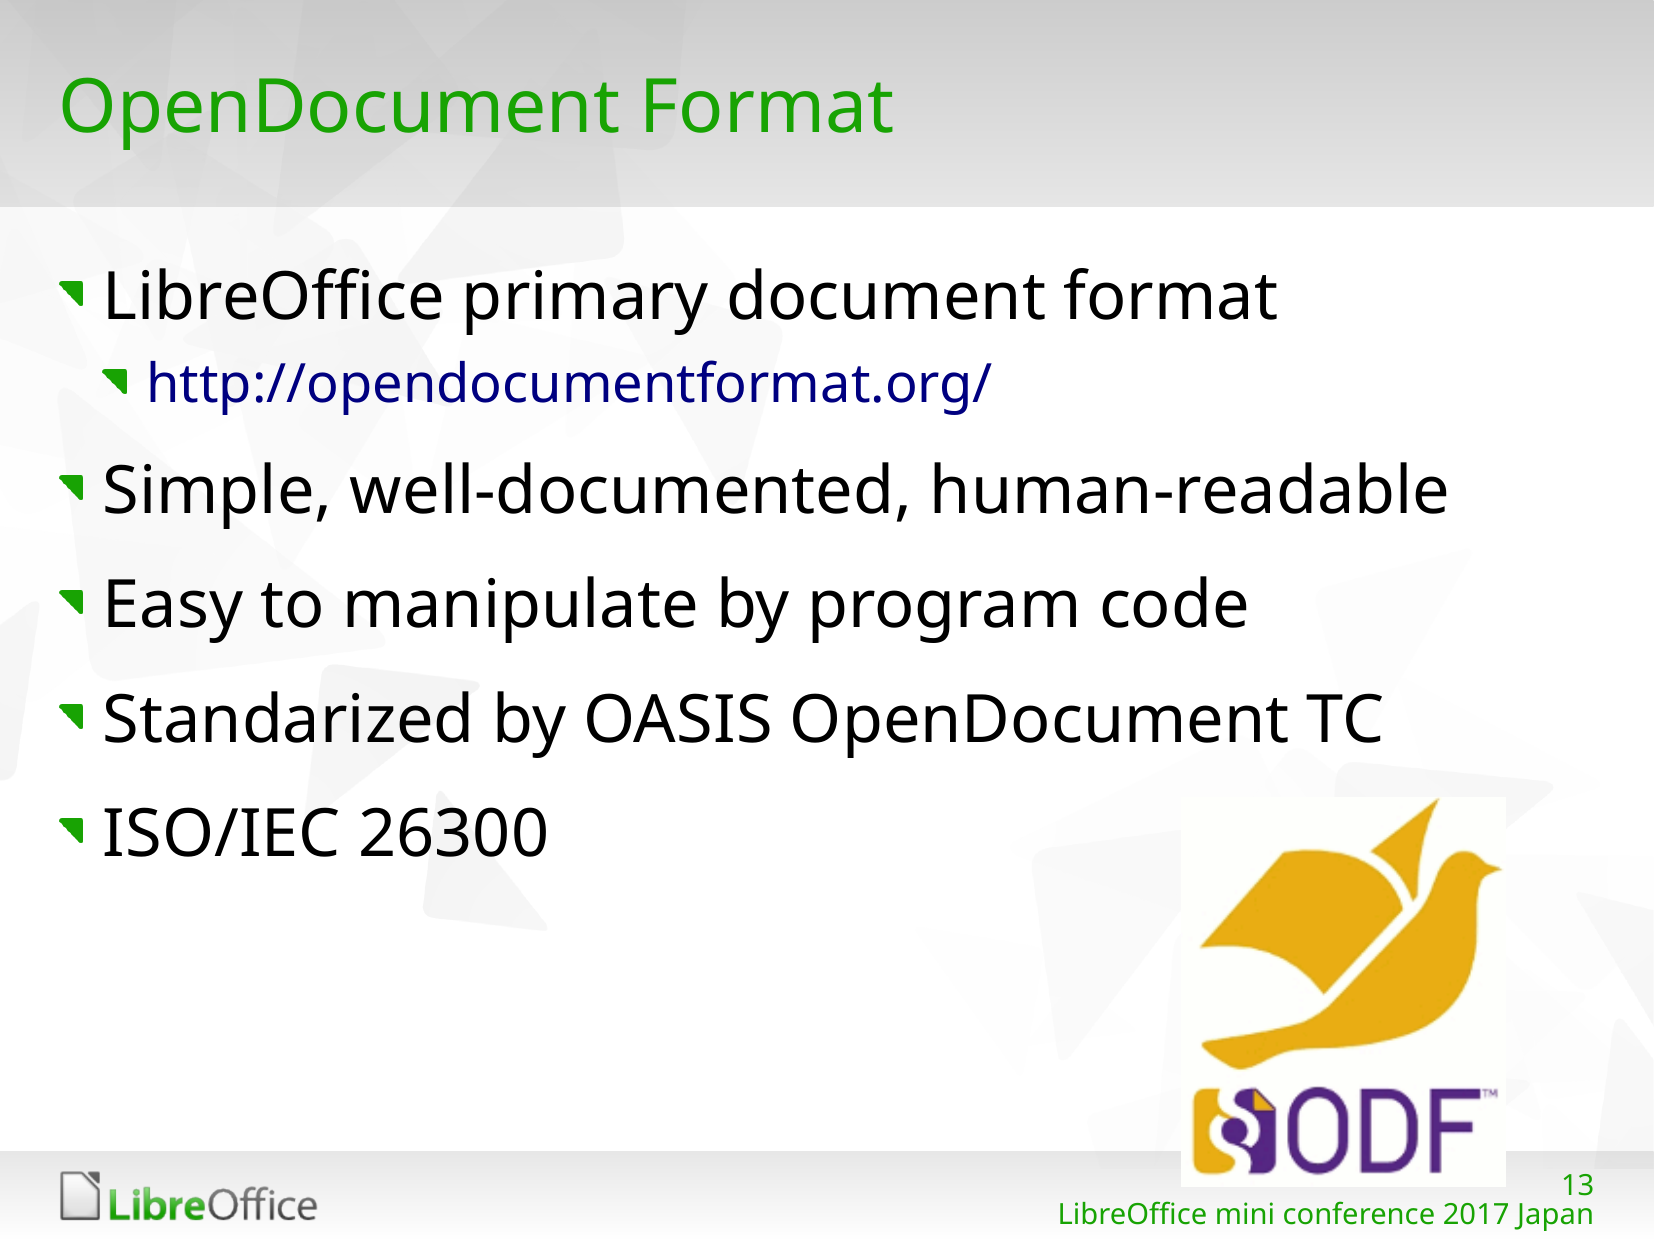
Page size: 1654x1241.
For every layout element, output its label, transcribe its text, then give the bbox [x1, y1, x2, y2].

picture [915, 548, 1654, 1187]
title OpenDocument Format [59, 29, 1595, 178]
picture [41, 1152, 337, 1240]
picture [0, 0, 783, 931]
list LibreOffice primary document format http://opendocumentformat.org/ Simple, well-documented, human-readable Easy to manipulate by program code Standarized by OASIS OpenDocument TC ISO/IEC 26300 [59, 248, 1595, 1043]
